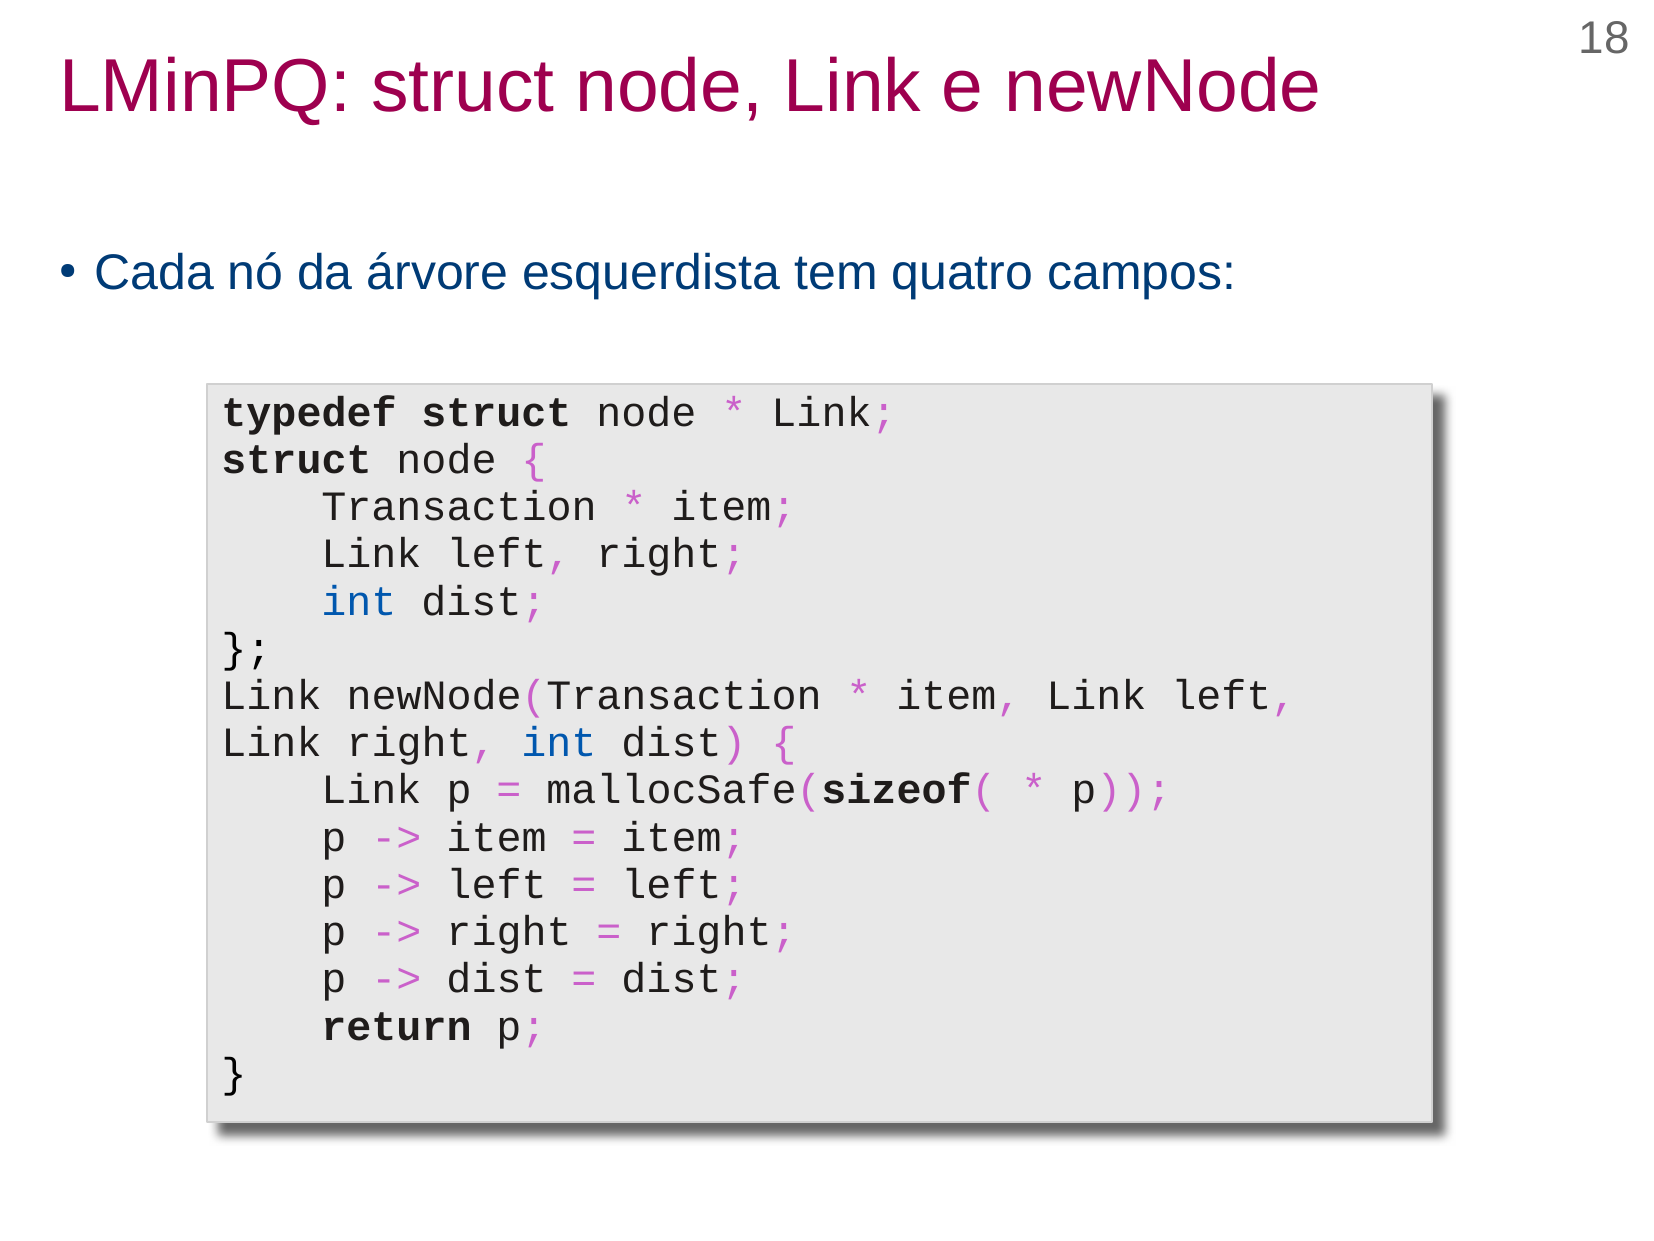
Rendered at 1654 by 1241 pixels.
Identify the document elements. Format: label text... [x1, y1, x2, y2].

list Cada nó da árvore esquerdista tem quatro campos: [59, 236, 1595, 1211]
title LMinPQ: struct node, Link e newNode [59, 29, 1595, 148]
text_box typedef struct node * Link; struct node { Transaction * item; Link left, right; int dist; }; Link newNode(Transaction * item, Link left, Link right, int dist) { Link p = mallocSafe(sizeof( * p)); p -> item = item; p -> left = left; p -> right = right; p -> dist = dist; return p; } [206, 383, 1433, 1123]
